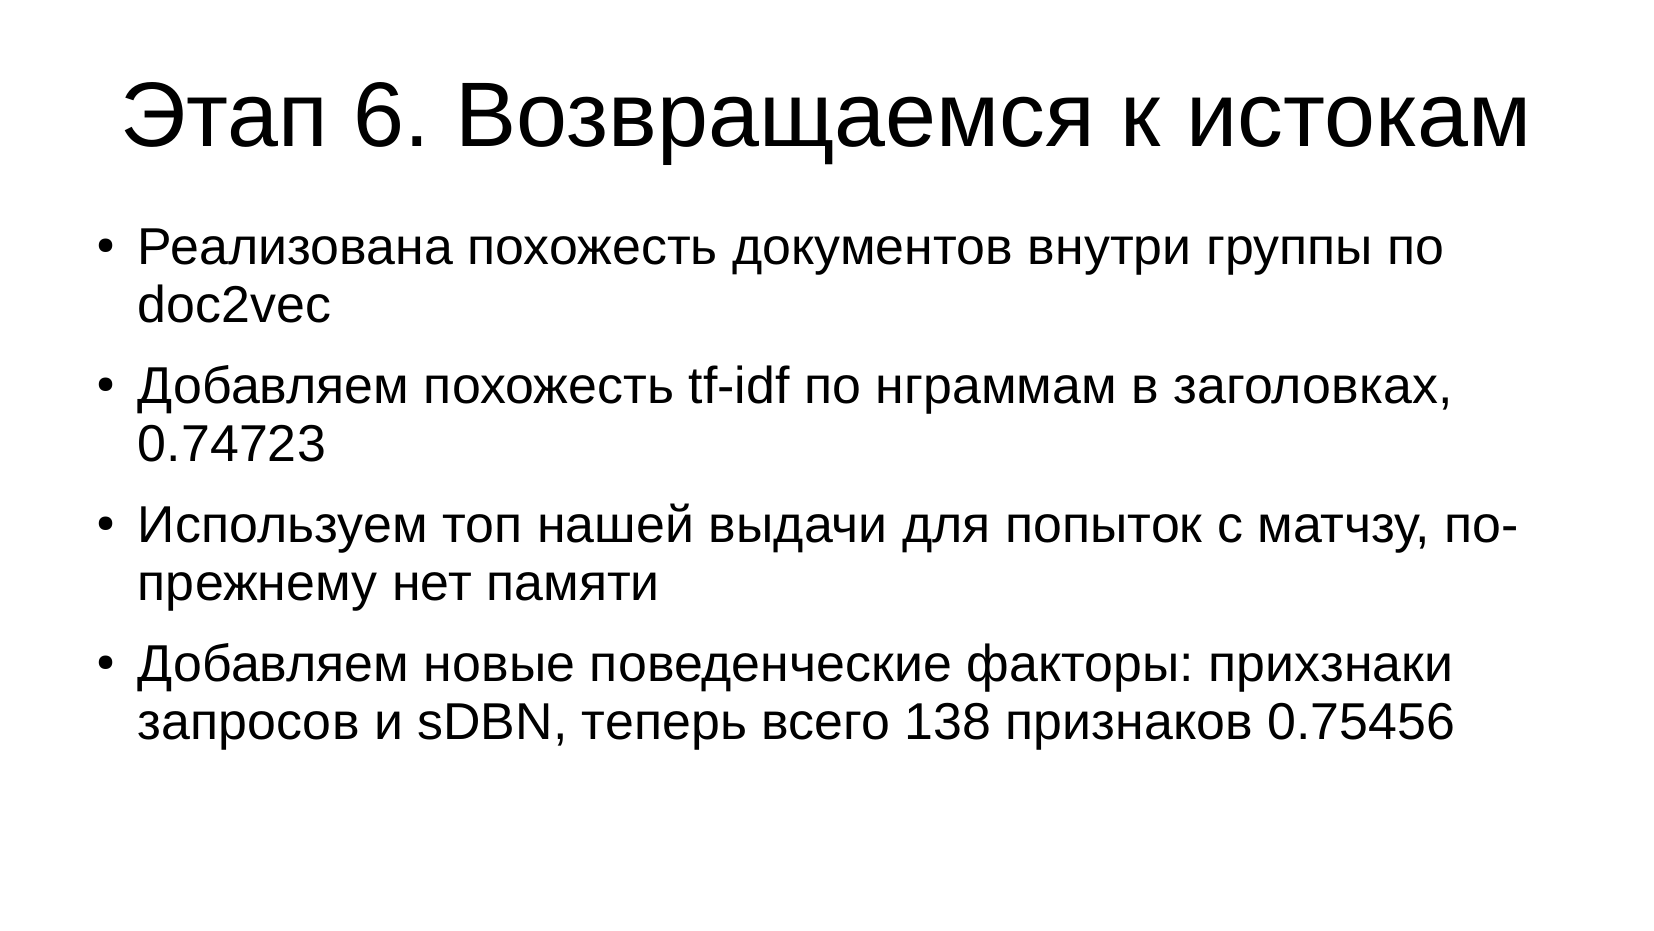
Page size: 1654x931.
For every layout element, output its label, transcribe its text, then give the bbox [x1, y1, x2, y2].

list Реализована похожесть документов внутри группы по doc2vec Добавляем похожесть tf-idf по нграммам в заголовках, 0.74723 Используем топ нашей выдачи для попыток с матчзу, по-прежнему нет памяти Добавляем новые поведенческие факторы: прихзнаки запросов и sDBN, теперь всего 138 признаков 0.75456 [82, 217, 1571, 758]
title Этап 6. Возвращаемся к истокам [82, 37, 1571, 193]
